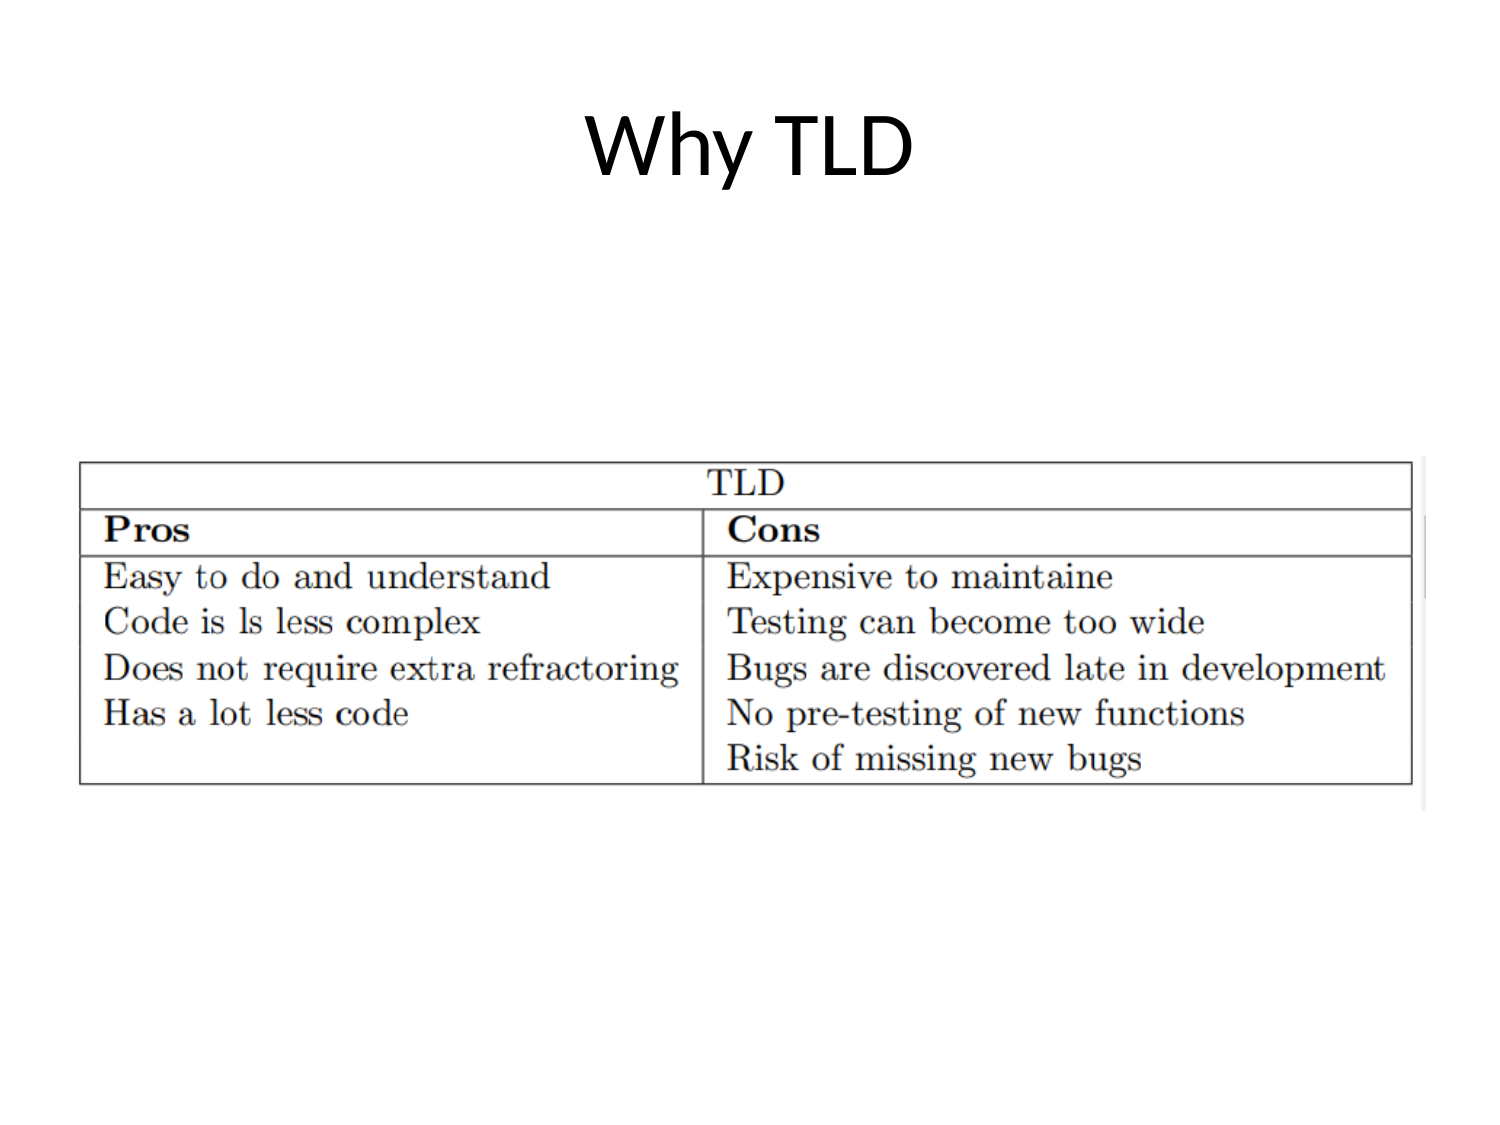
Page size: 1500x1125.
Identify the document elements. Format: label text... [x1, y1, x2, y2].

title Why TLD [75, 45, 1426, 233]
picture [75, 456, 1426, 812]
